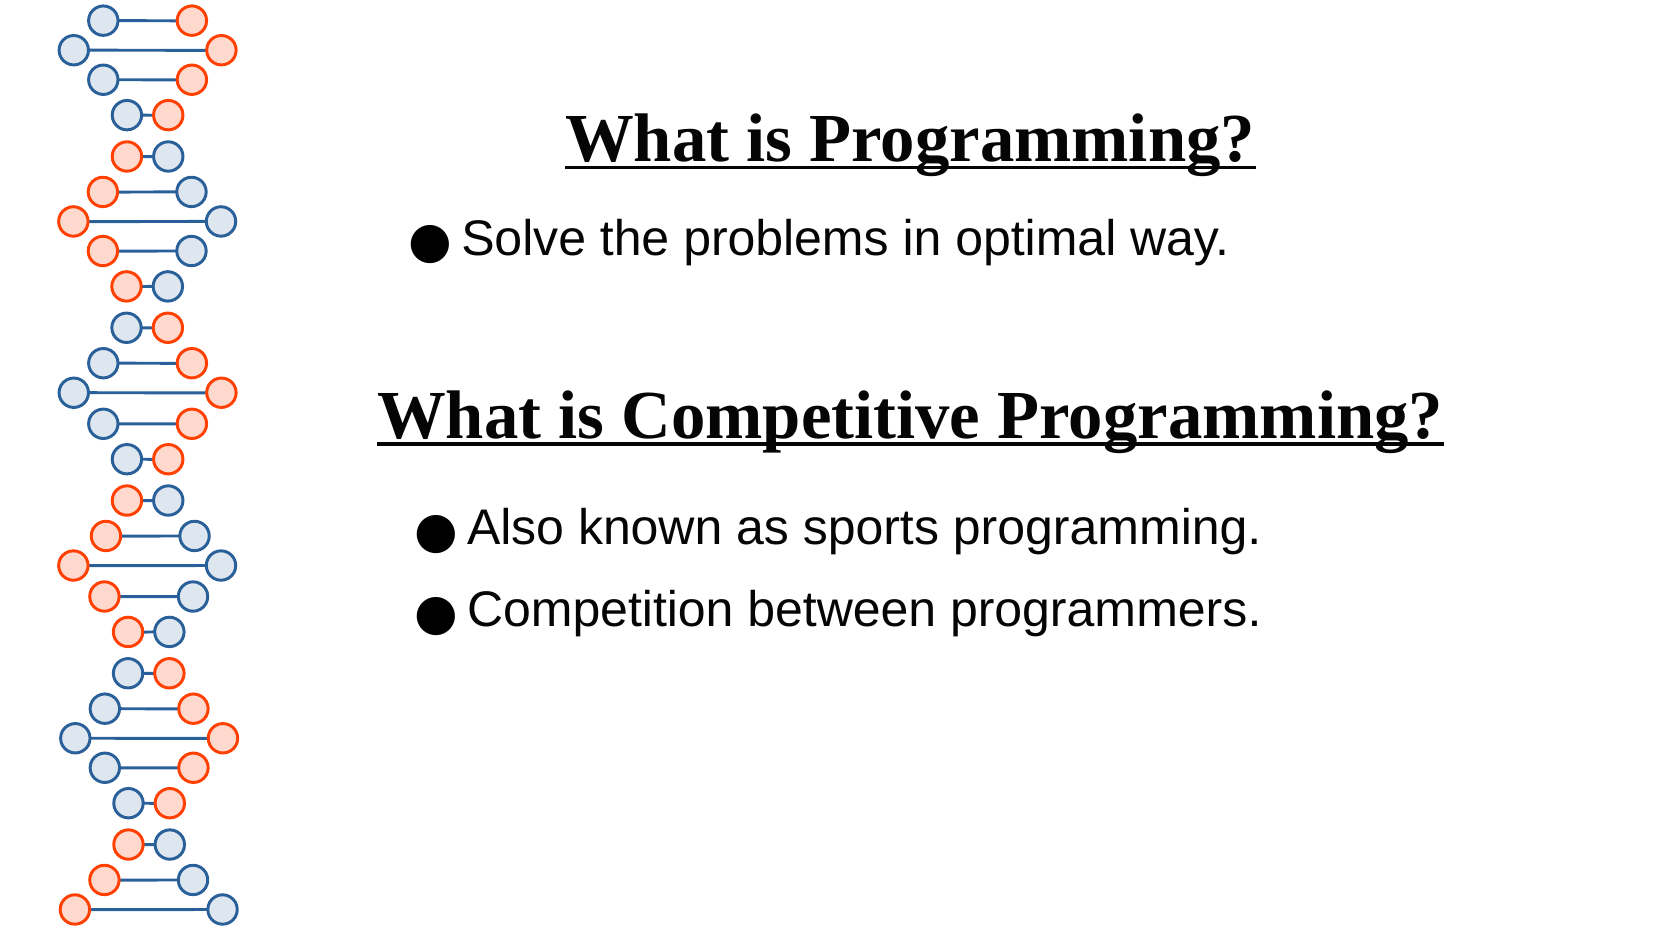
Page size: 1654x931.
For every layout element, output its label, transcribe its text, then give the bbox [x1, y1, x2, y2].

text_box What is Programming? [246, 57, 1575, 212]
text_box Also known as sports programming. Competition between programmers. [396, 494, 1388, 645]
text_box Solve the problems in optimal way. [390, 205, 1382, 333]
text_box What is Competitive Programming? [246, 333, 1575, 488]
